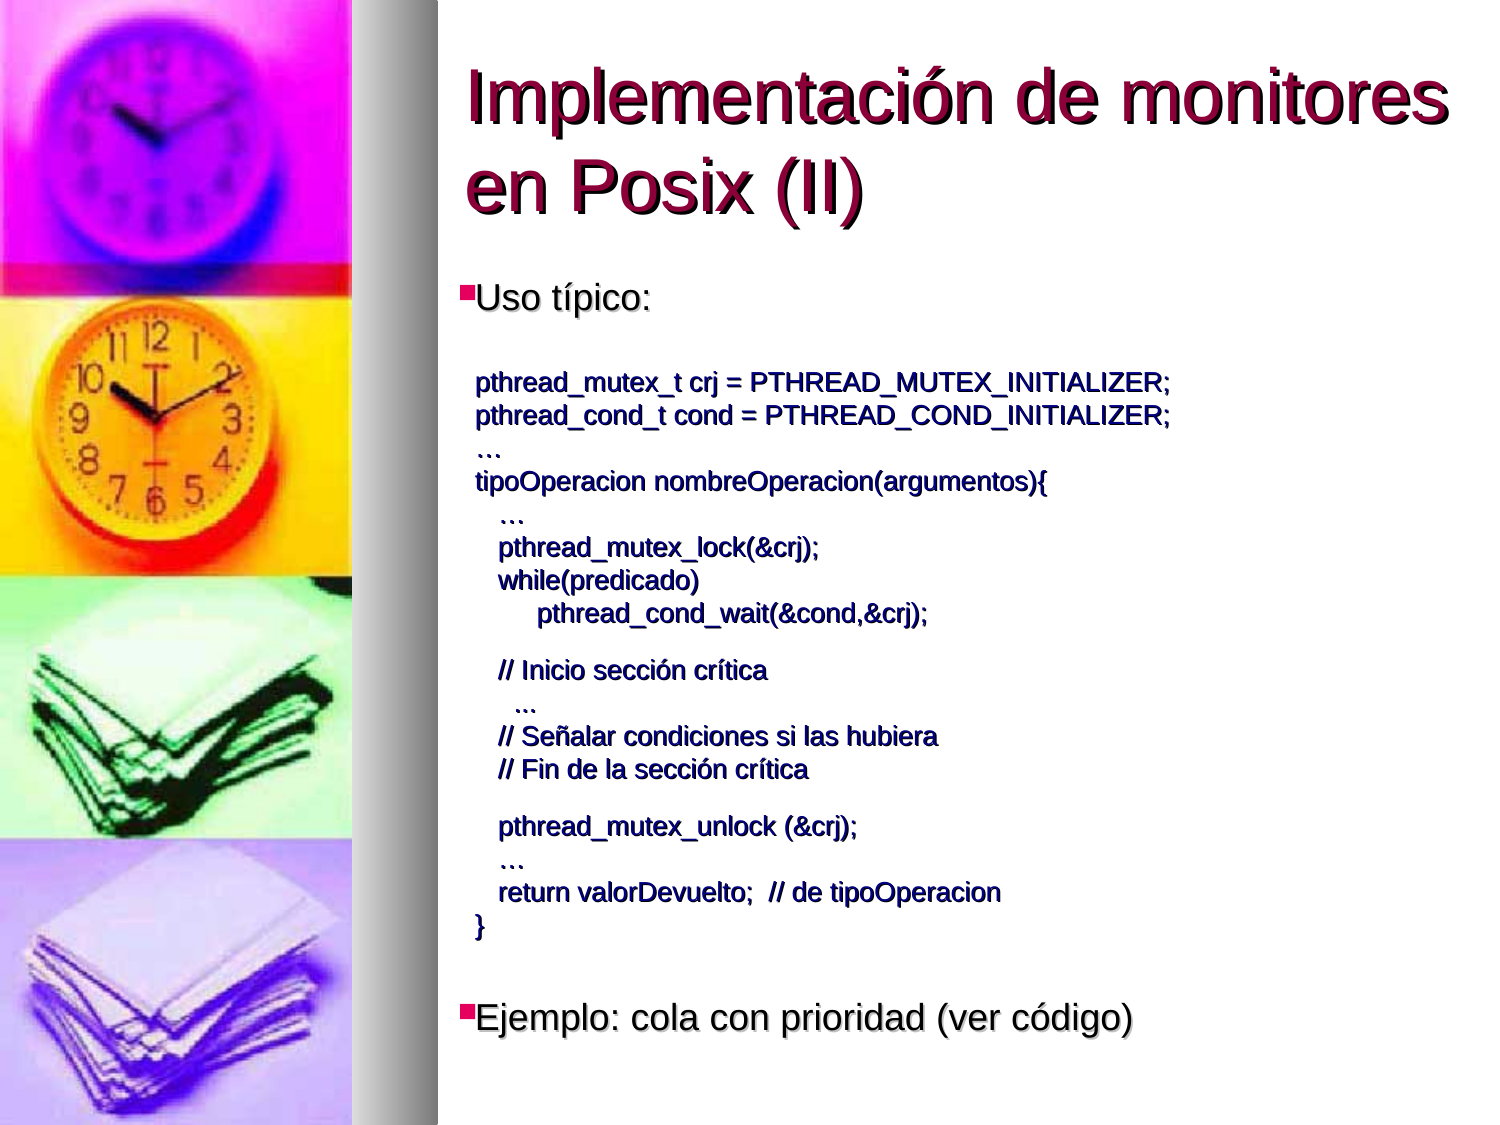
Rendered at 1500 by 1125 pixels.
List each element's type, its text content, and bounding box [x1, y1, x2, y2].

list Uso típico: pthread_mutex_t crj = PTHREAD_MUTEX_INITIALIZER; pthread_cond_t cond = PTHREAD_COND_INITIALIZER; … tipoOperacion nombreOperacion(argumentos){ … pthread_mutex_lock(&crj); while(predicado) pthread_cond_wait(&cond,&crj); // Inicio sección crítica ... // Señalar condiciones si las hubiera // Fin de la sección crítica pthread_mutex_unlock (&crj); … return valorDevuelto; // de tipoOperacion } Ejemplo: cola con prioridad (ver código) [443, 265, 1388, 1063]
picture [0, 0, 352, 1125]
title Implementación de monitores en Posix (II) [450, 36, 1500, 237]
